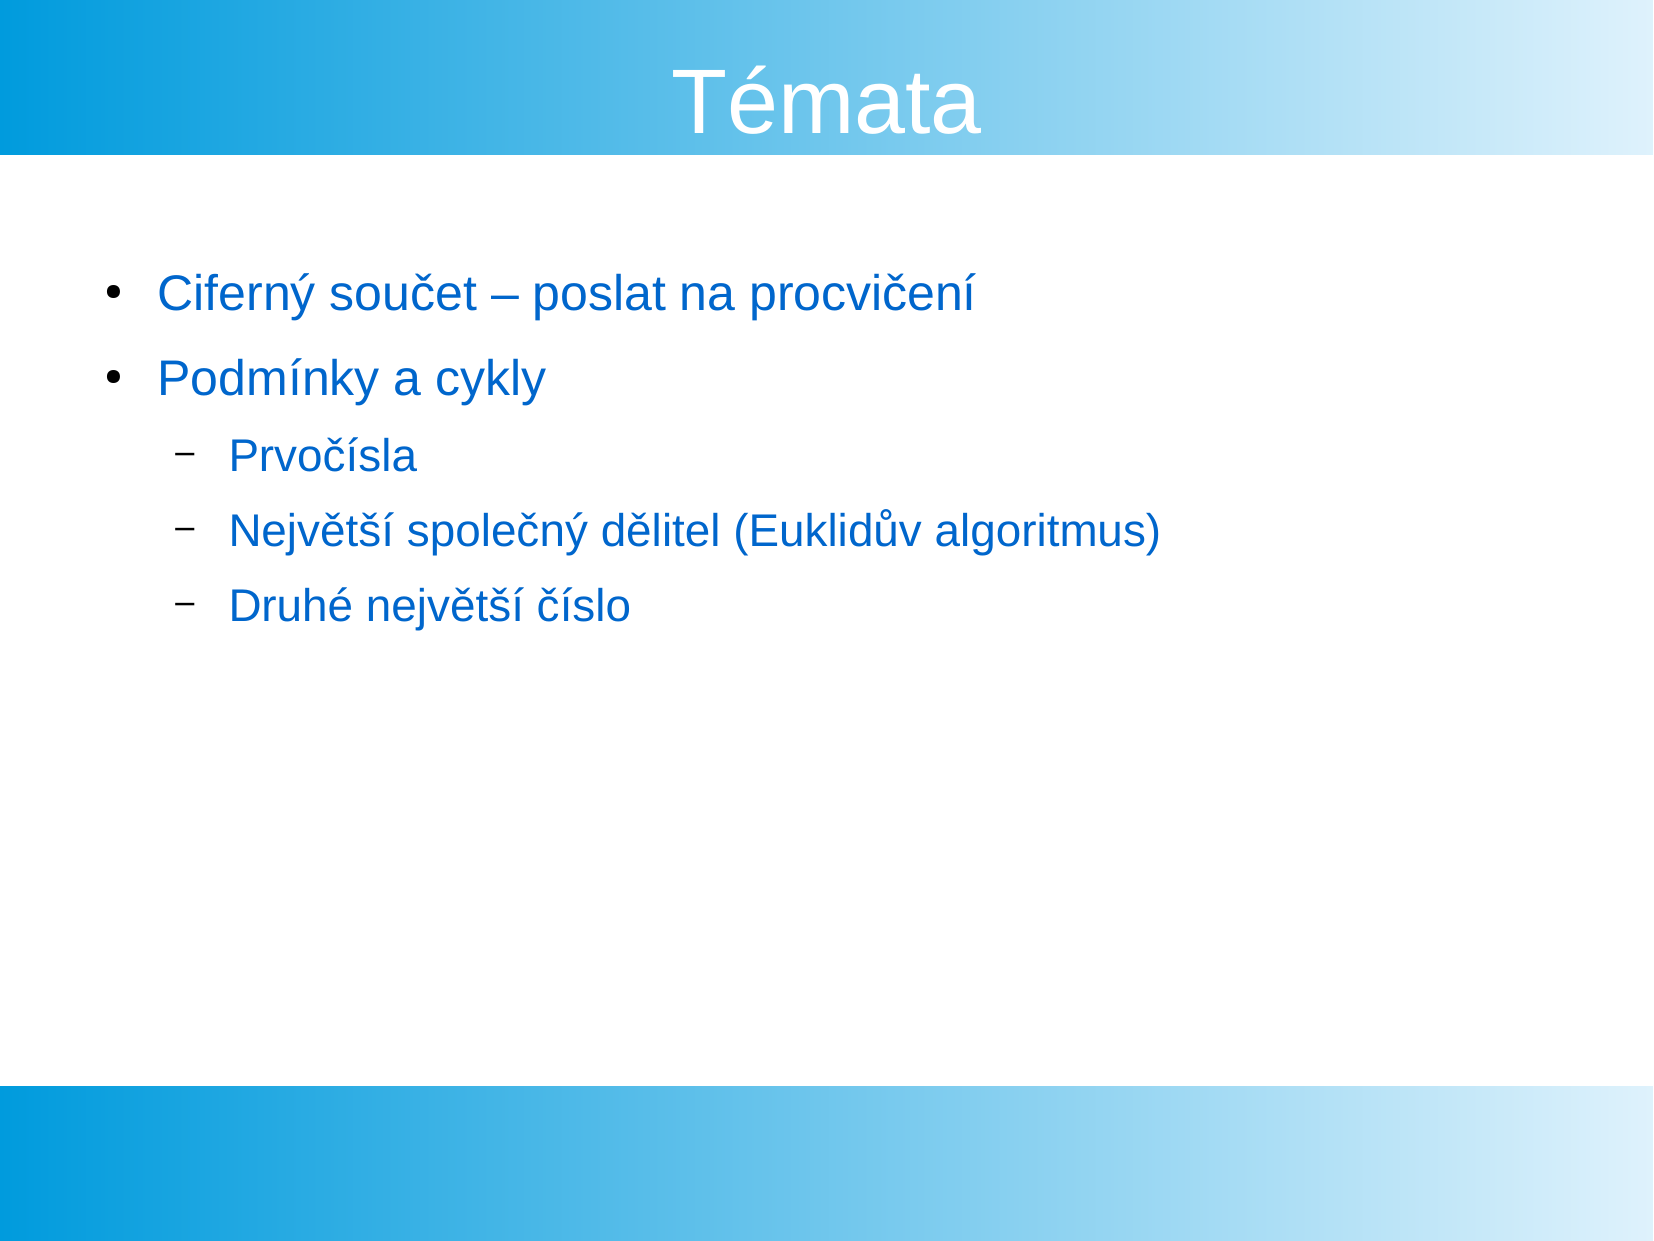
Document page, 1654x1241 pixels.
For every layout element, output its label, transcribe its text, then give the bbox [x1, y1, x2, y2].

list Ciferný součet – poslat na procvičení Podmínky a cykly Prvočísla Největší společný dělitel (Euklidův algoritmus) Druhé největší číslo [86, 180, 1576, 1058]
title Témata [82, 49, 1571, 155]
